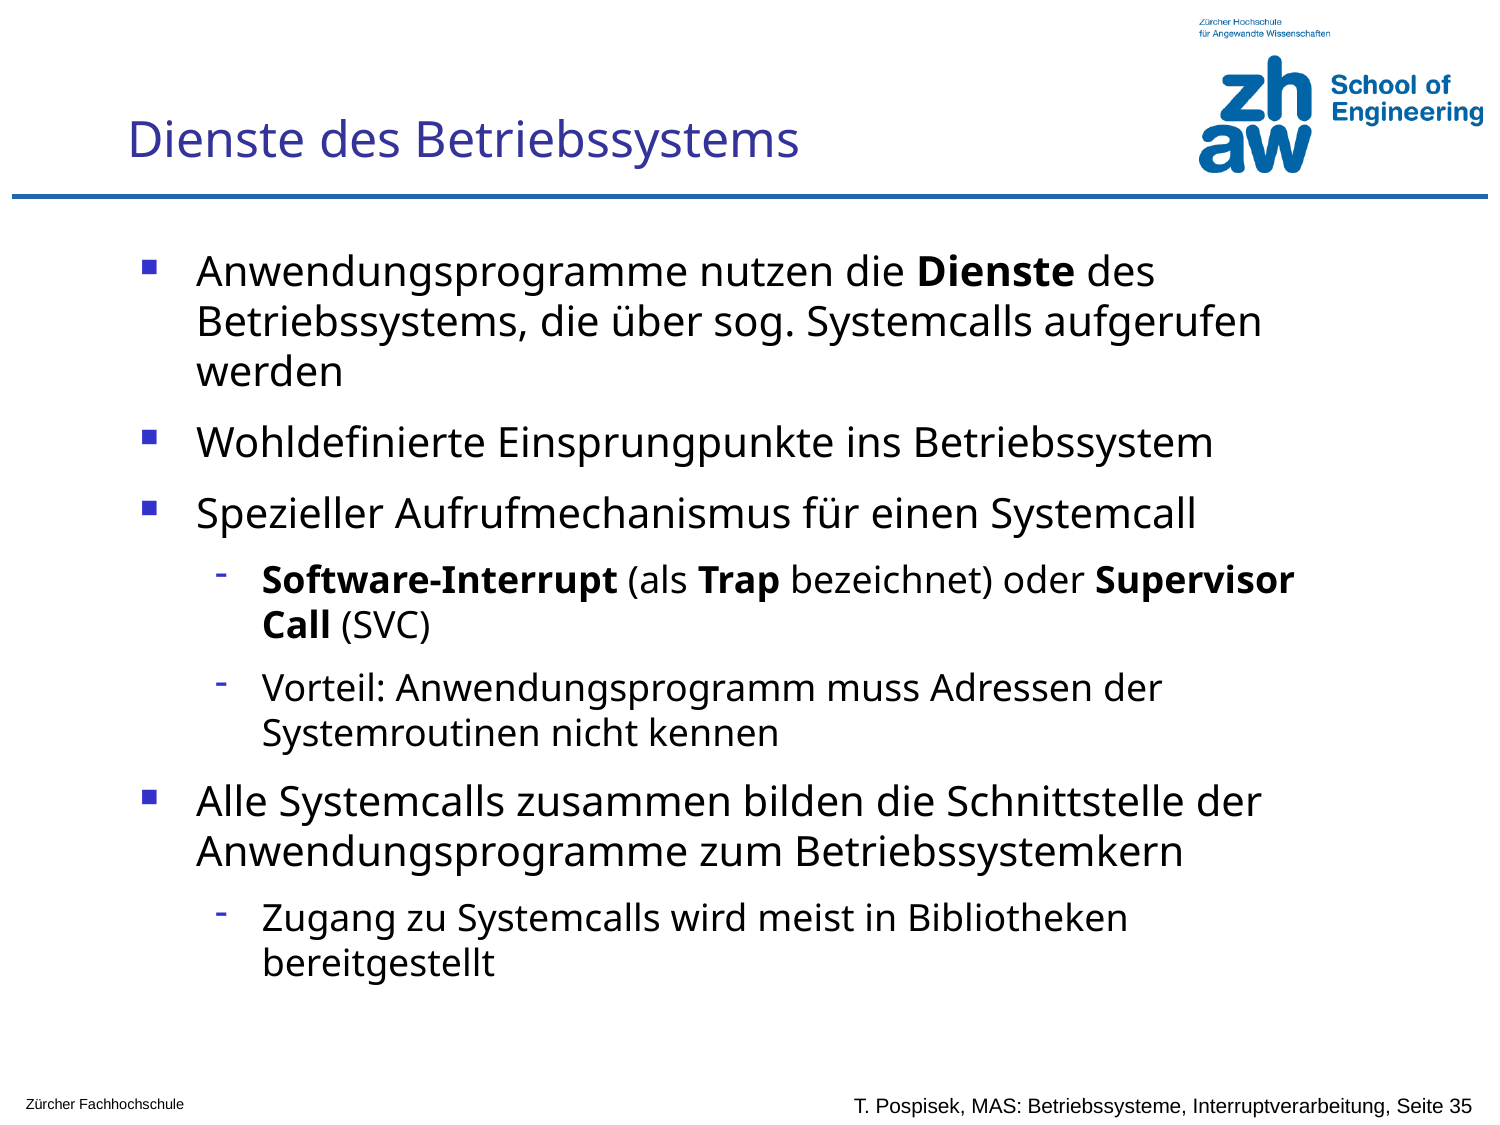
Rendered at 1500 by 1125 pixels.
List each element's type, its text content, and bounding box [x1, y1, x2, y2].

list Anwendungsprogramme nutzen die Dienste des Betriebssystems, die über sog. Systemcalls aufgerufen werden Wohldefinierte Einsprungpunkte ins Betriebssystem Spezieller Aufrufmechanismus für einen Systemcall Software-Interrupt (als Trap bezeichnet) oder Supervisor Call (SVC) Vorteil: Anwendungsprogramm muss Adressen der Systemroutinen nicht kennen Alle Systemcalls zusammen bilden die Schnittstelle der Anwendungsprogramme zum Betriebssystemkern Zugang zu Systemcalls wird meist in Bibliotheken bereitgestellt [125, 237, 1363, 988]
picture [1199, 19, 1483, 173]
text_box Dienste des Betriebssystems [112, 50, 1391, 175]
